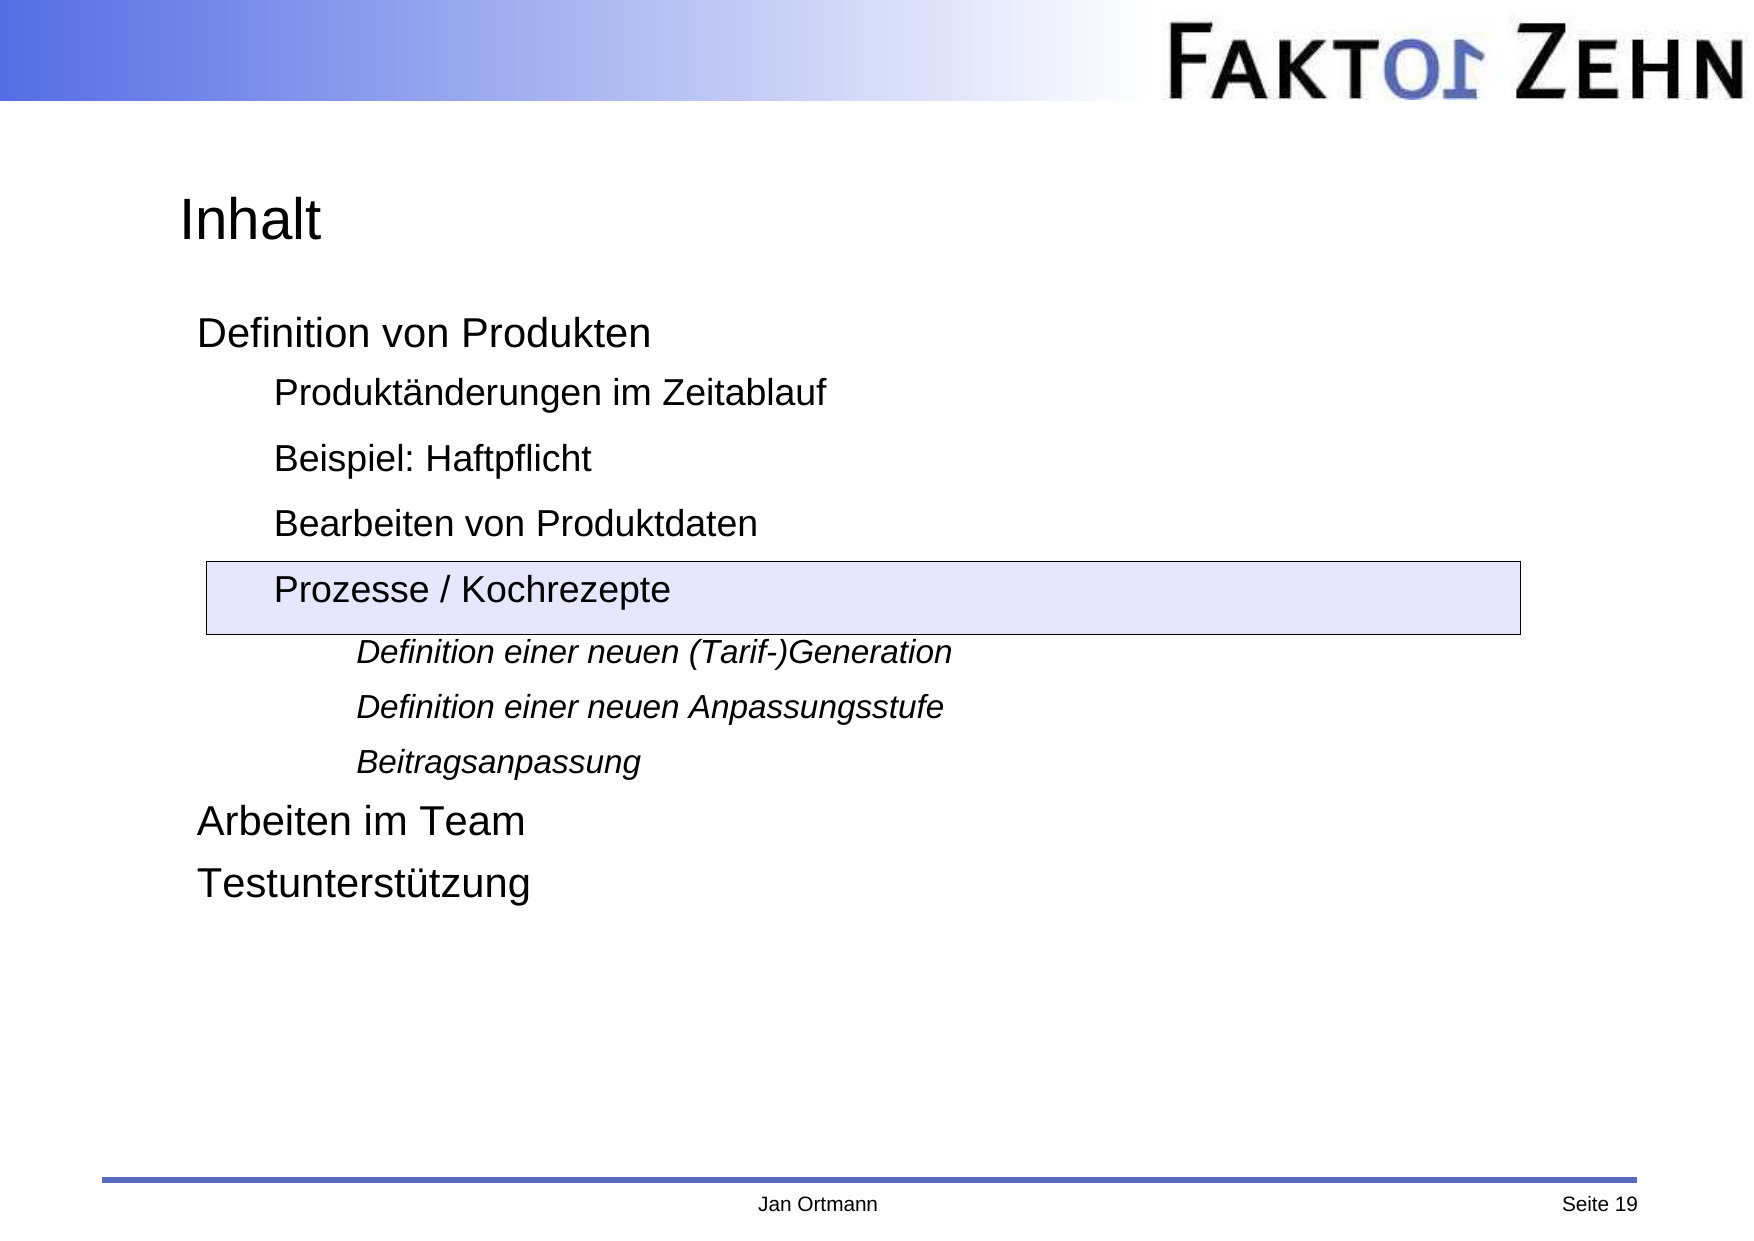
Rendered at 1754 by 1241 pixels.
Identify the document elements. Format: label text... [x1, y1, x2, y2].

picture [1162, 7, 1752, 100]
list Definition von Produkten Produktänderungen im Zeitablauf Beispiel: Haftpflicht Bearbeiten von Produktdaten Prozesse / Kochrezepte Definition einer neuen (Tarif-)Generation Definition einer neuen Anpassungsstufe Beitragsanpassung Arbeiten im Team Testunterstützung [179, 310, 1576, 1078]
title Inhalt [179, 142, 1576, 296]
